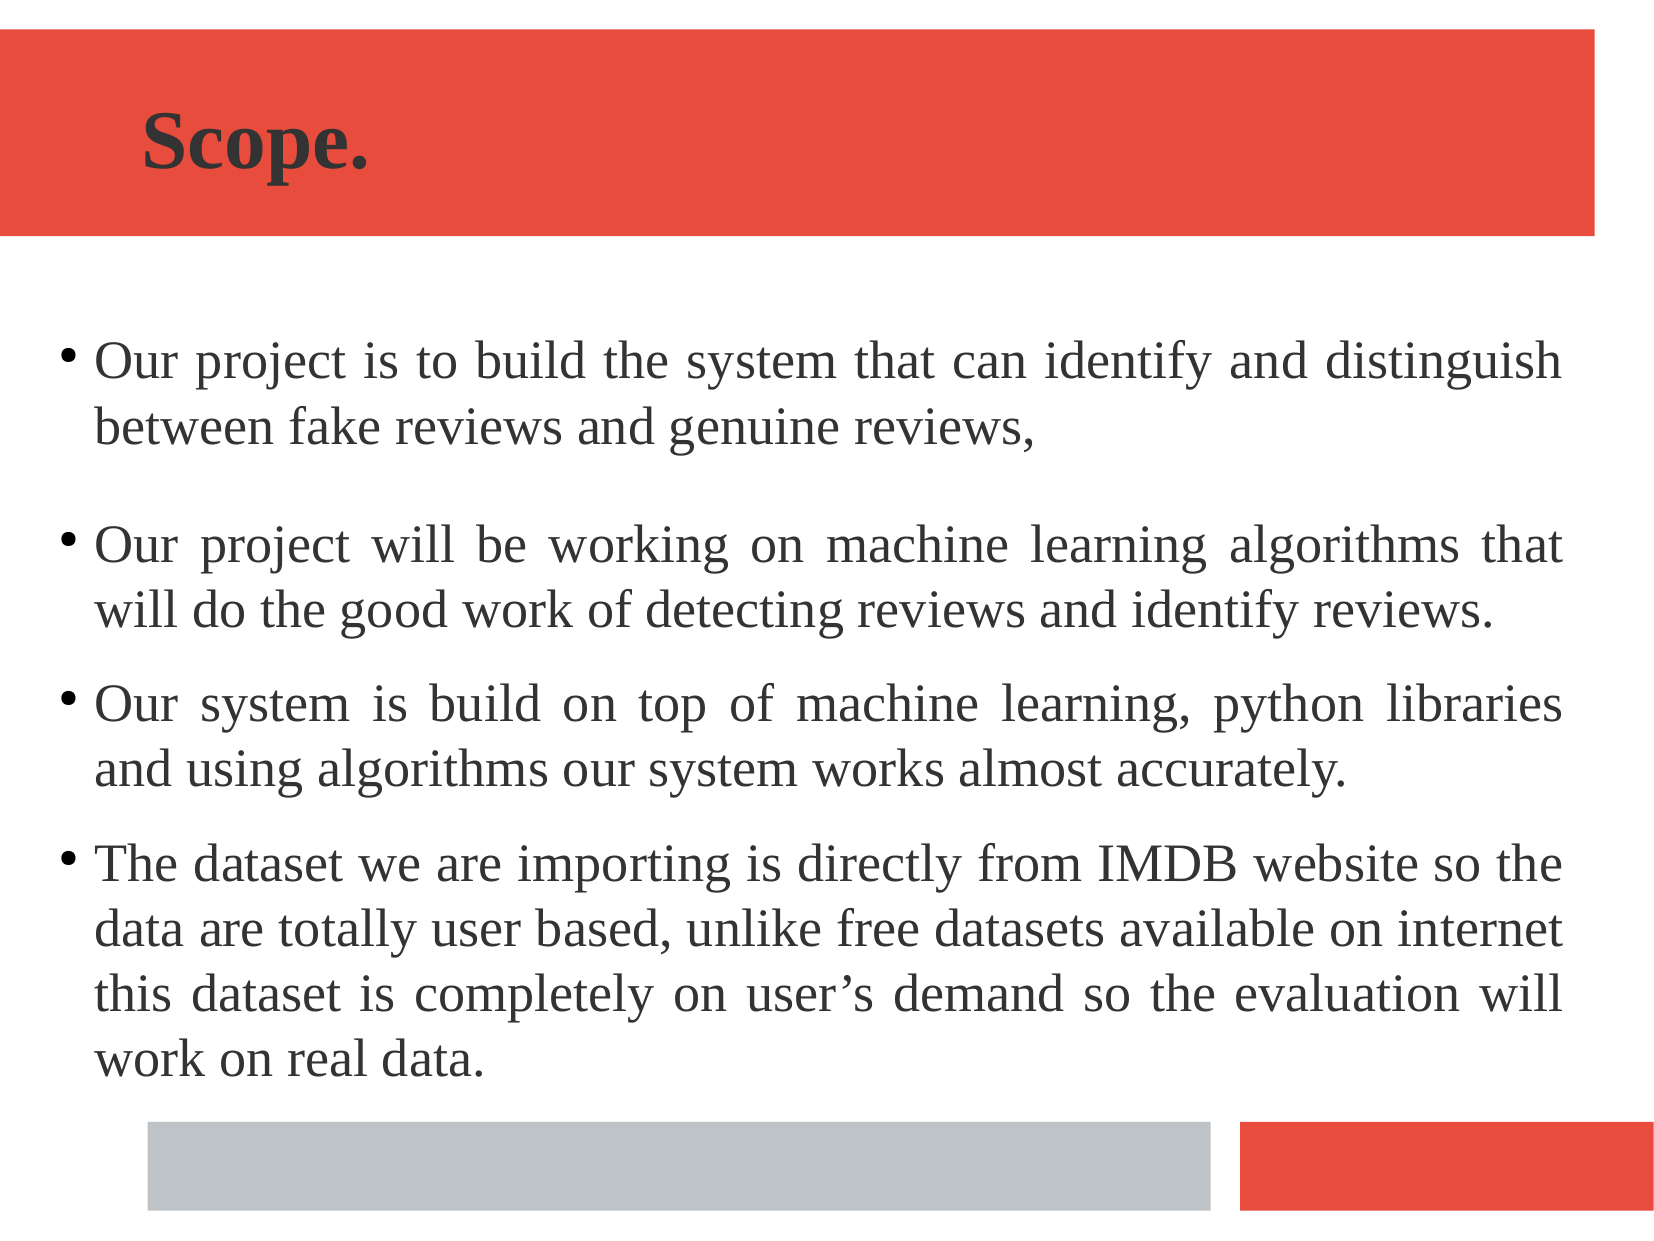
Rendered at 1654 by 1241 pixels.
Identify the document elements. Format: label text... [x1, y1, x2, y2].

text_box Scope. [141, 31, 1595, 239]
list Our project is to build the system that can identify and distinguish between fake reviews and genuine reviews, Our project will be working on machine learning algorithms that will do the good work of detecting reviews and identify reviews. Our system is build on top of machine learning, python libraries and using algorithms our system works almost accurately. The dataset we are importing is directly from IMDB website so the data are totally user based, unlike free datasets available on internet this dataset is completely on user’s demand so the evaluation will work on real data. [59, 324, 1566, 1093]
